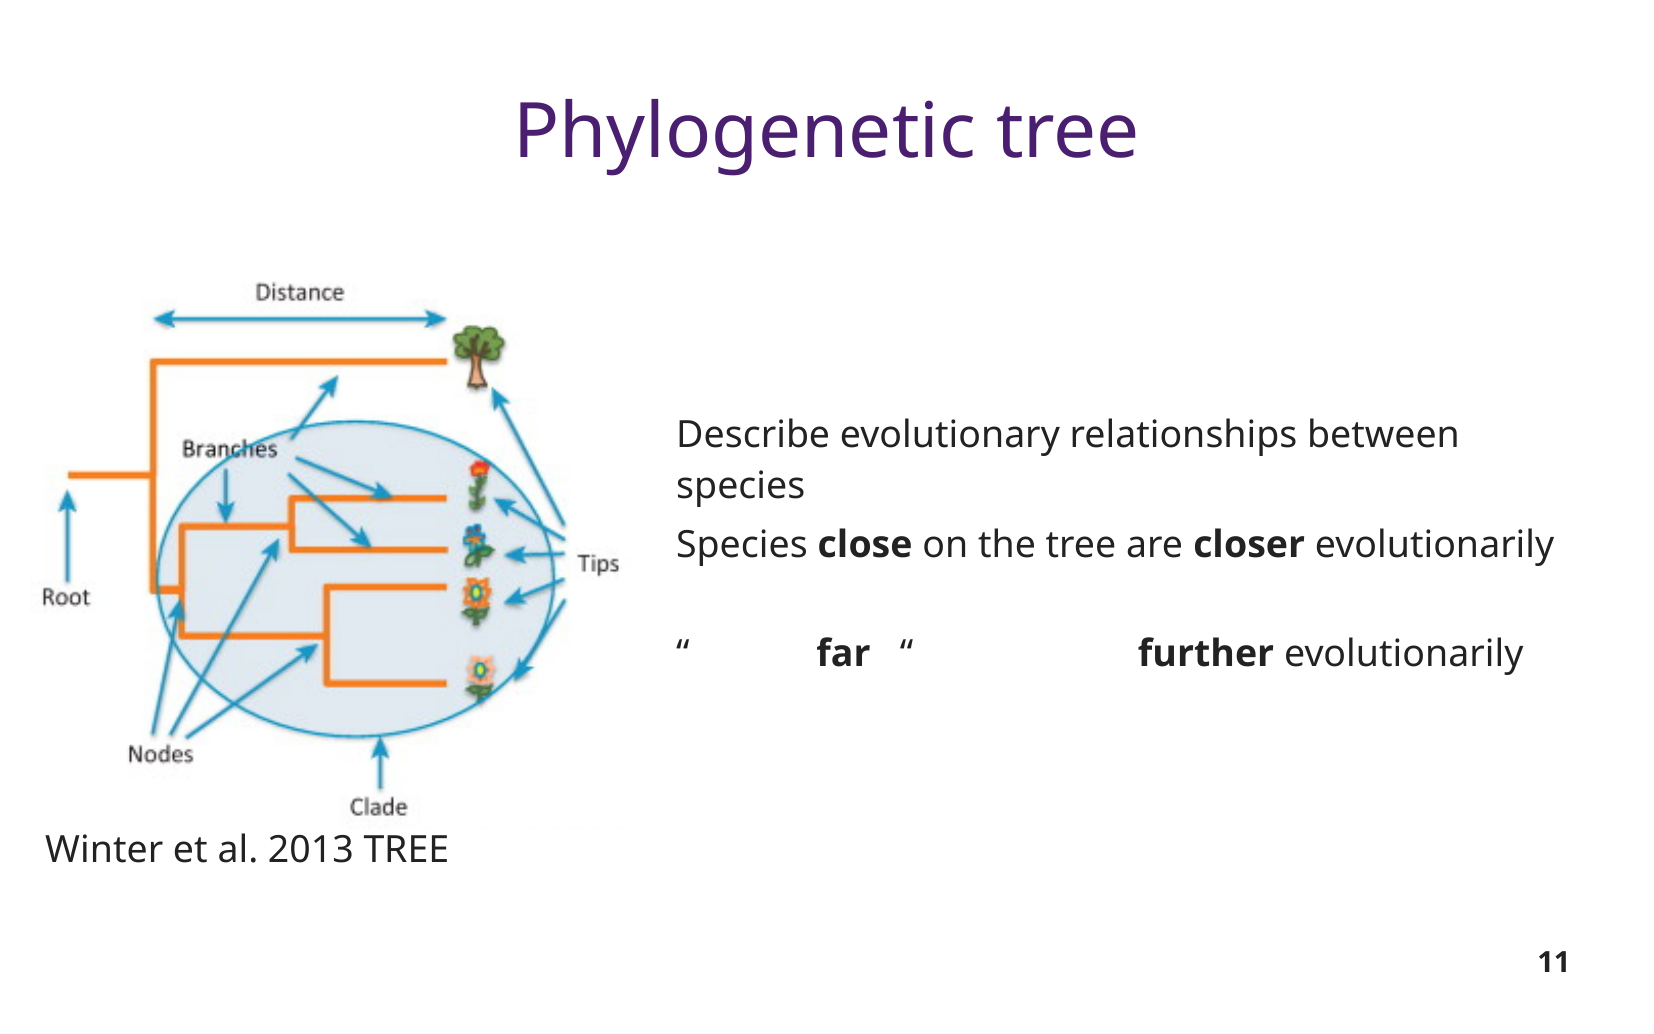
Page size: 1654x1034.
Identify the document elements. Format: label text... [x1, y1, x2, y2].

text_box Winter et al. 2013 TREE [30, 814, 468, 882]
text_box Describe evolutionary relationships between species [661, 400, 1615, 467]
picture [30, 274, 632, 829]
title Phylogenetic tree [82, 41, 1571, 214]
text_box “ far “ further evolutionarily [661, 619, 1615, 686]
text_box Species close on the tree are closer evolutionarily [661, 509, 1615, 576]
